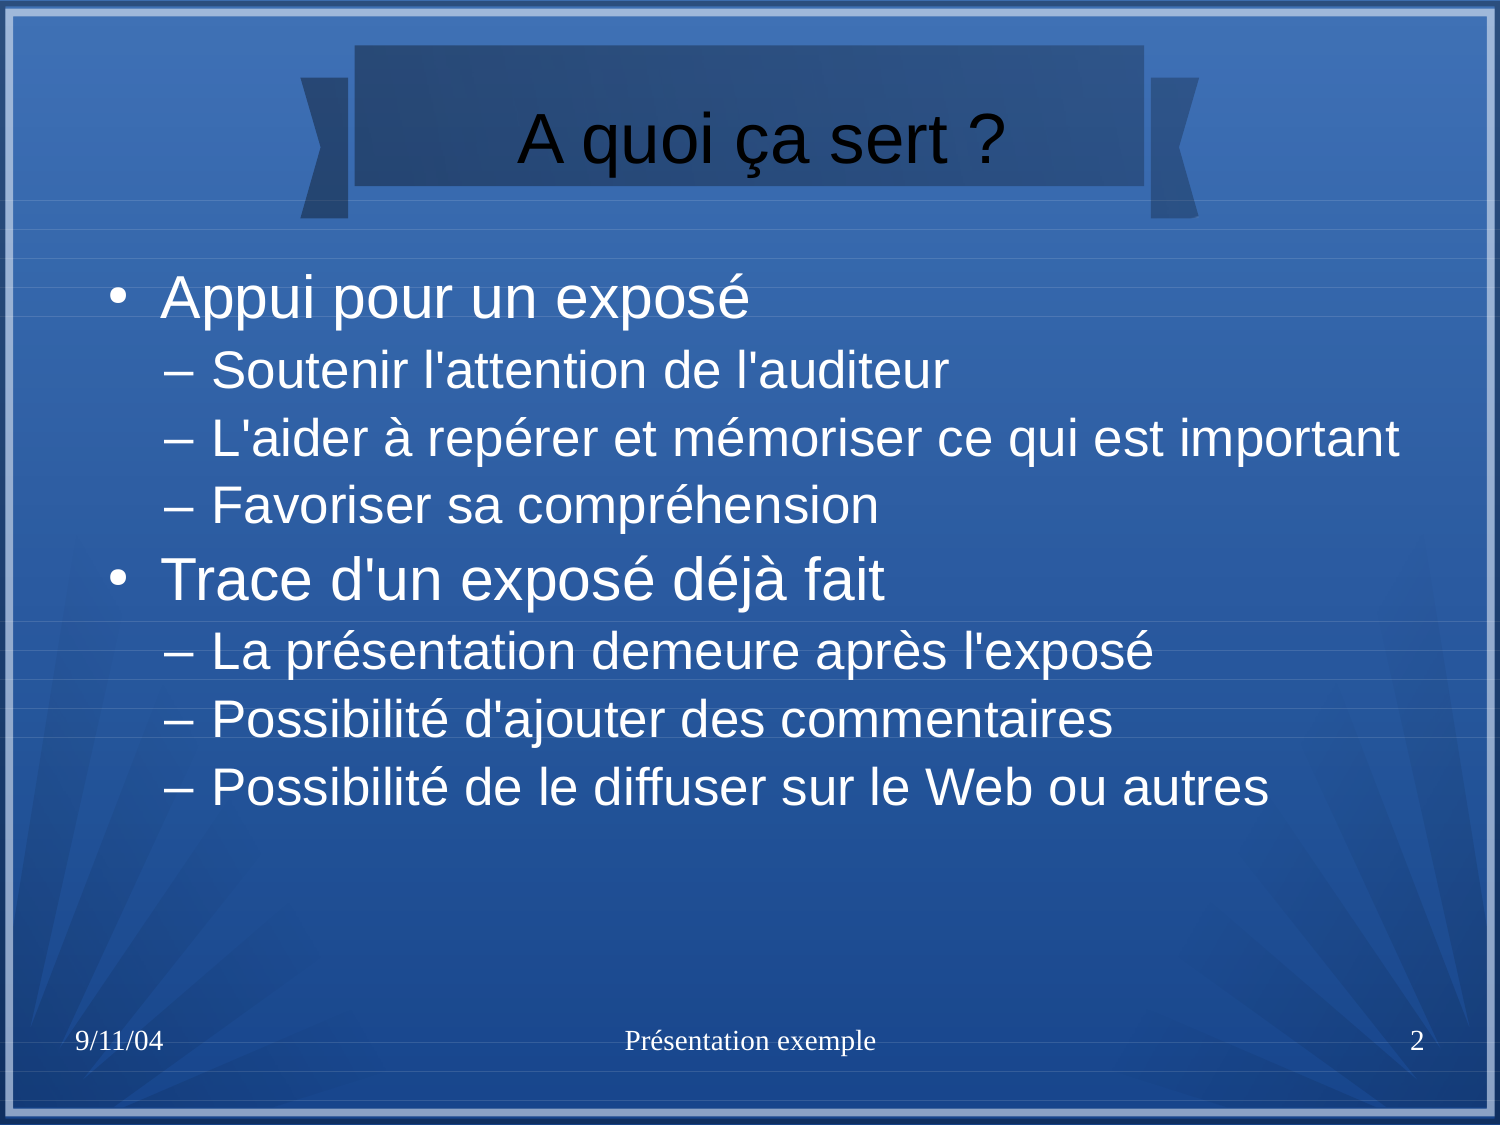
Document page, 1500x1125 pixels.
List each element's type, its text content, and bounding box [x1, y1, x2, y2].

title A quoi ça sert ? [75, 45, 1426, 233]
list Appui pour un exposé Soutenir l'attention de l'auditeur L'aider à repérer et mémoriser ce qui est important Favoriser sa compréhension Trace d'un exposé déjà fait La présentation demeure après l'exposé Possibilité d'ajouter des commentaires Possibilité de le diffuser sur le Web ou autres [75, 262, 1426, 1006]
